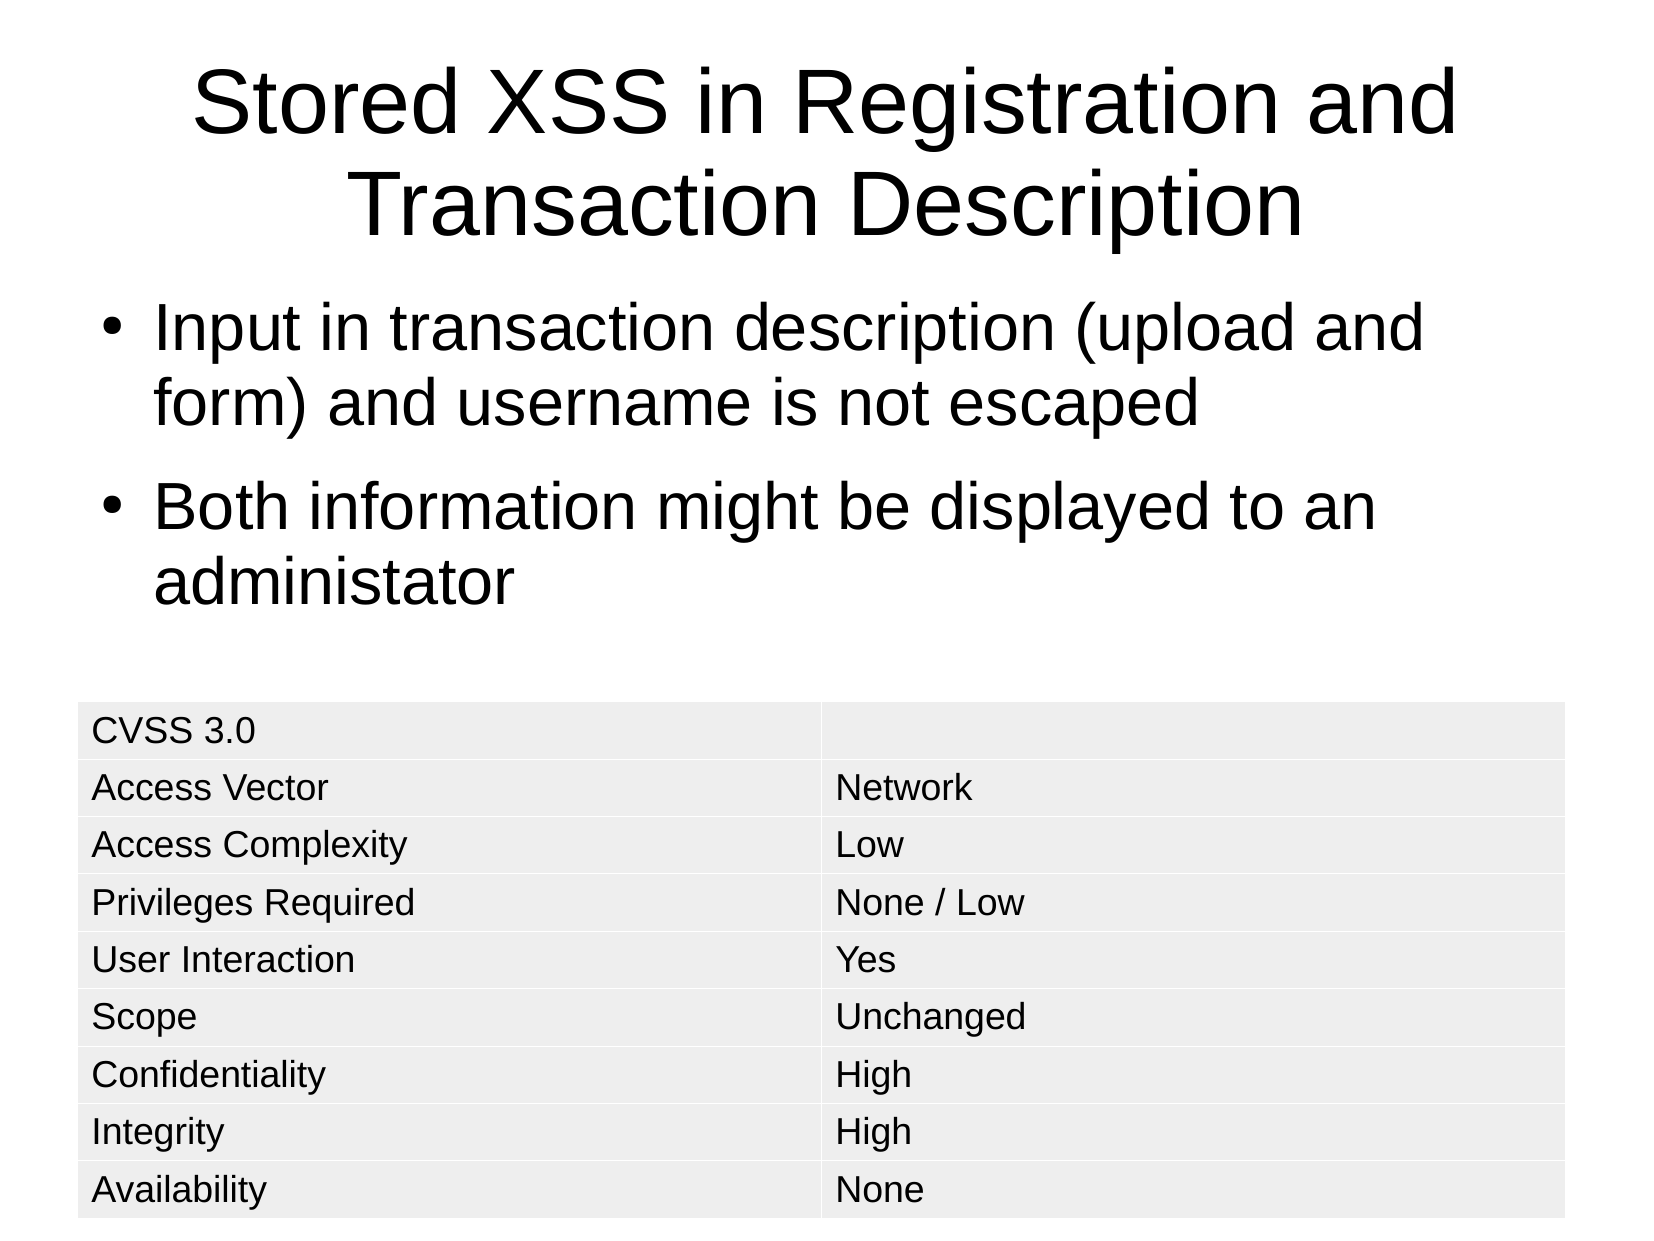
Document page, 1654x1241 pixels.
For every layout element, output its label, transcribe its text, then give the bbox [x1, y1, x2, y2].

table_cell Yes [822, 932, 1565, 988]
table_cell High [822, 1047, 1565, 1103]
table_cell None / Low [822, 874, 1565, 931]
table_cell Confidentiality [78, 1047, 821, 1103]
table_header [822, 702, 1565, 759]
table_cell Privileges Required [78, 874, 821, 931]
table_cell User Interaction [78, 932, 821, 988]
table_cell Access Vector [78, 760, 821, 816]
table_cell Availability [78, 1161, 821, 1218]
table_cell Integrity [78, 1104, 821, 1160]
table_cell Unchanged [822, 989, 1565, 1046]
list Input in transaction description (upload and form) and username is not escaped Both information might be displayed to an administator [82, 290, 1571, 1010]
table_cell Access Complexity [78, 817, 821, 873]
table_cell Network [822, 760, 1565, 816]
table_cell High [822, 1104, 1565, 1160]
table_cell None [822, 1161, 1565, 1218]
table_header CVSS 3.0 [78, 702, 821, 759]
table_cell Low [822, 817, 1565, 873]
table_cell Scope [78, 989, 821, 1046]
title Stored XSS in Registration and Transaction Description [82, 49, 1571, 257]
